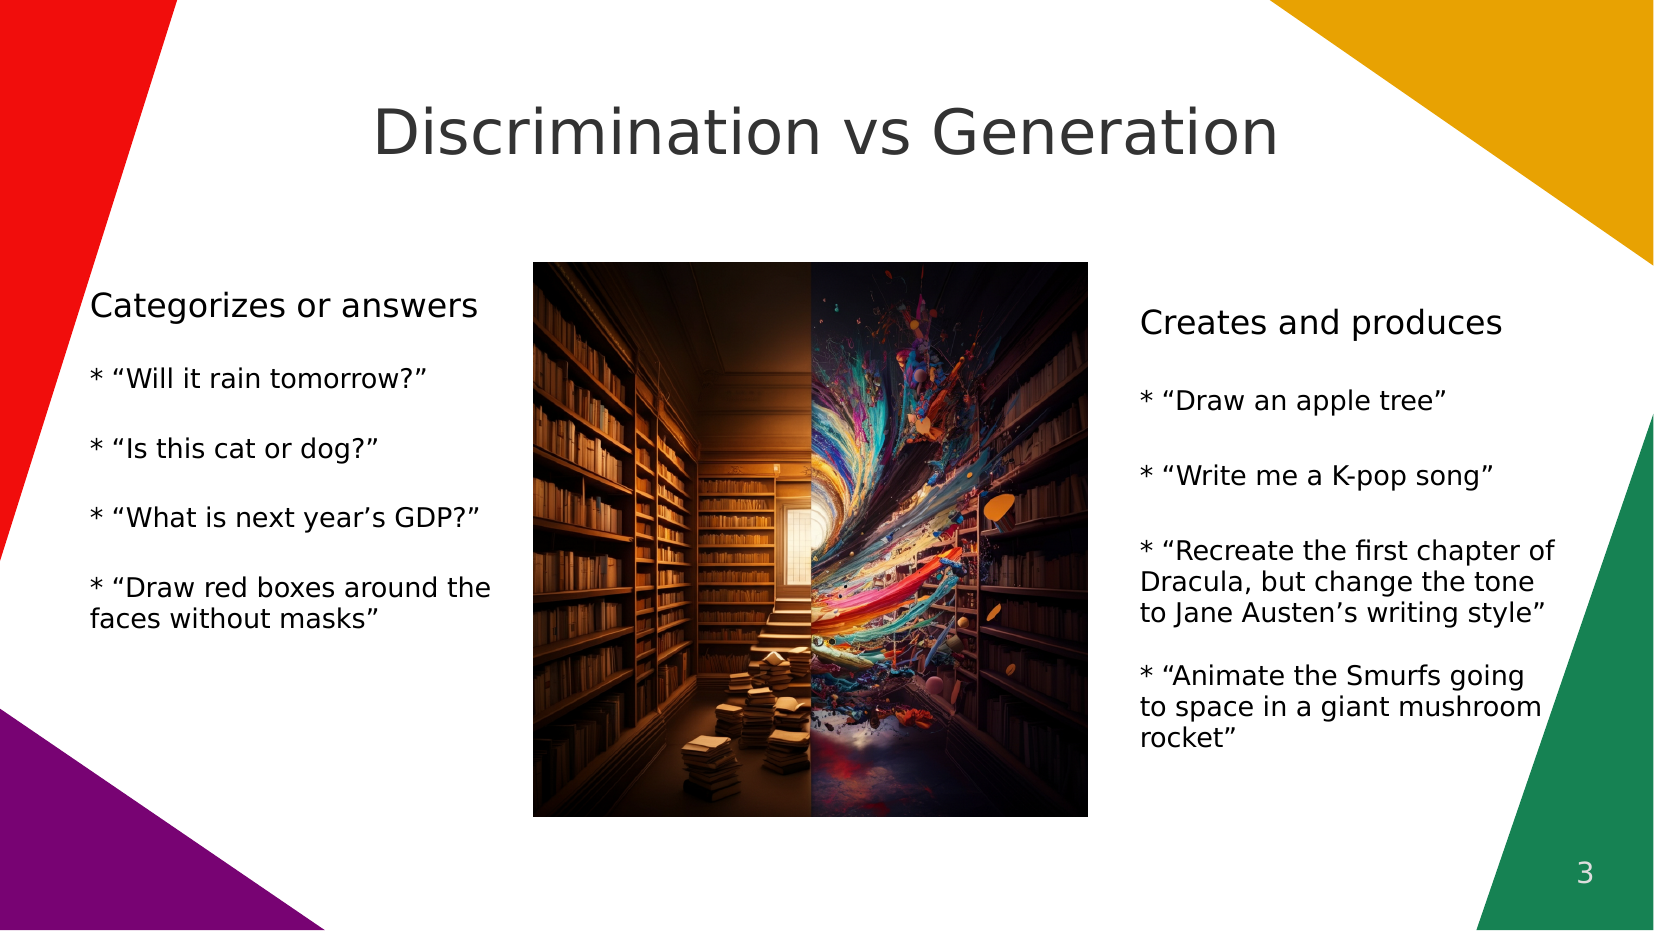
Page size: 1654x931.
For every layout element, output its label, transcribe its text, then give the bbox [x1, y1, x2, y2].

text_box Categorizes or answers * “Will it rain tomorrow?” * “Is this cat or dog?” * “What is next year’s GDP?” * “Draw red boxes around the faces without masks” [75, 279, 526, 751]
title Discrimination vs Generation [118, 59, 1536, 207]
text_box Creates and produces * “Draw an apple tree” * “Write me a K-pop song” * “Recreate the first chapter of Dracula, but change the tone to Jane Austen’s writing style” * “Animate the Smurfs going to space in a giant mushroom rocket” [1125, 296, 1576, 762]
picture [533, 262, 1088, 817]
